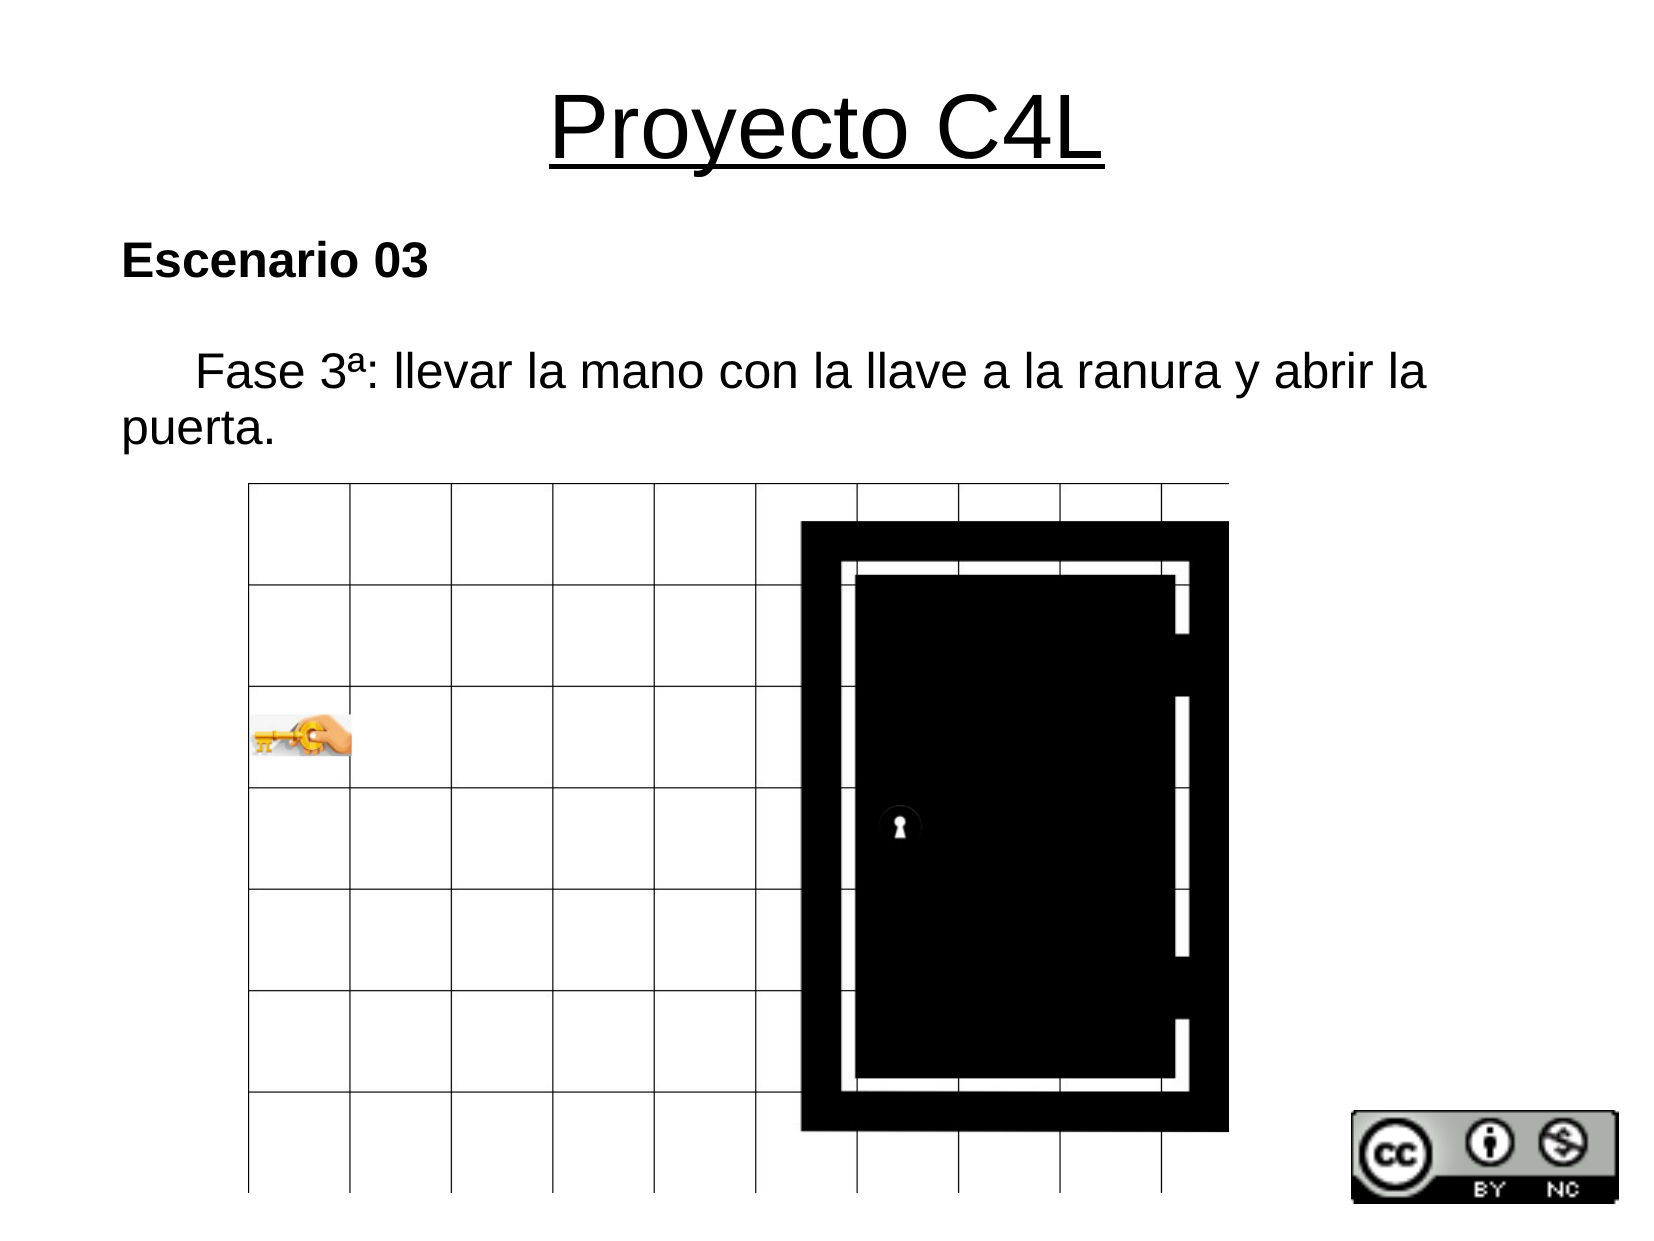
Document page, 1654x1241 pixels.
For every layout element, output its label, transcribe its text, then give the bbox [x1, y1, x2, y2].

text_box Escenario 03 Fase 3ª: llevar la mano con la llave a la ranura y abrir la puerta. [106, 224, 1560, 463]
picture [1351, 1110, 1619, 1204]
title Proyecto C4L [82, 23, 1571, 231]
picture [248, 483, 1229, 1193]
